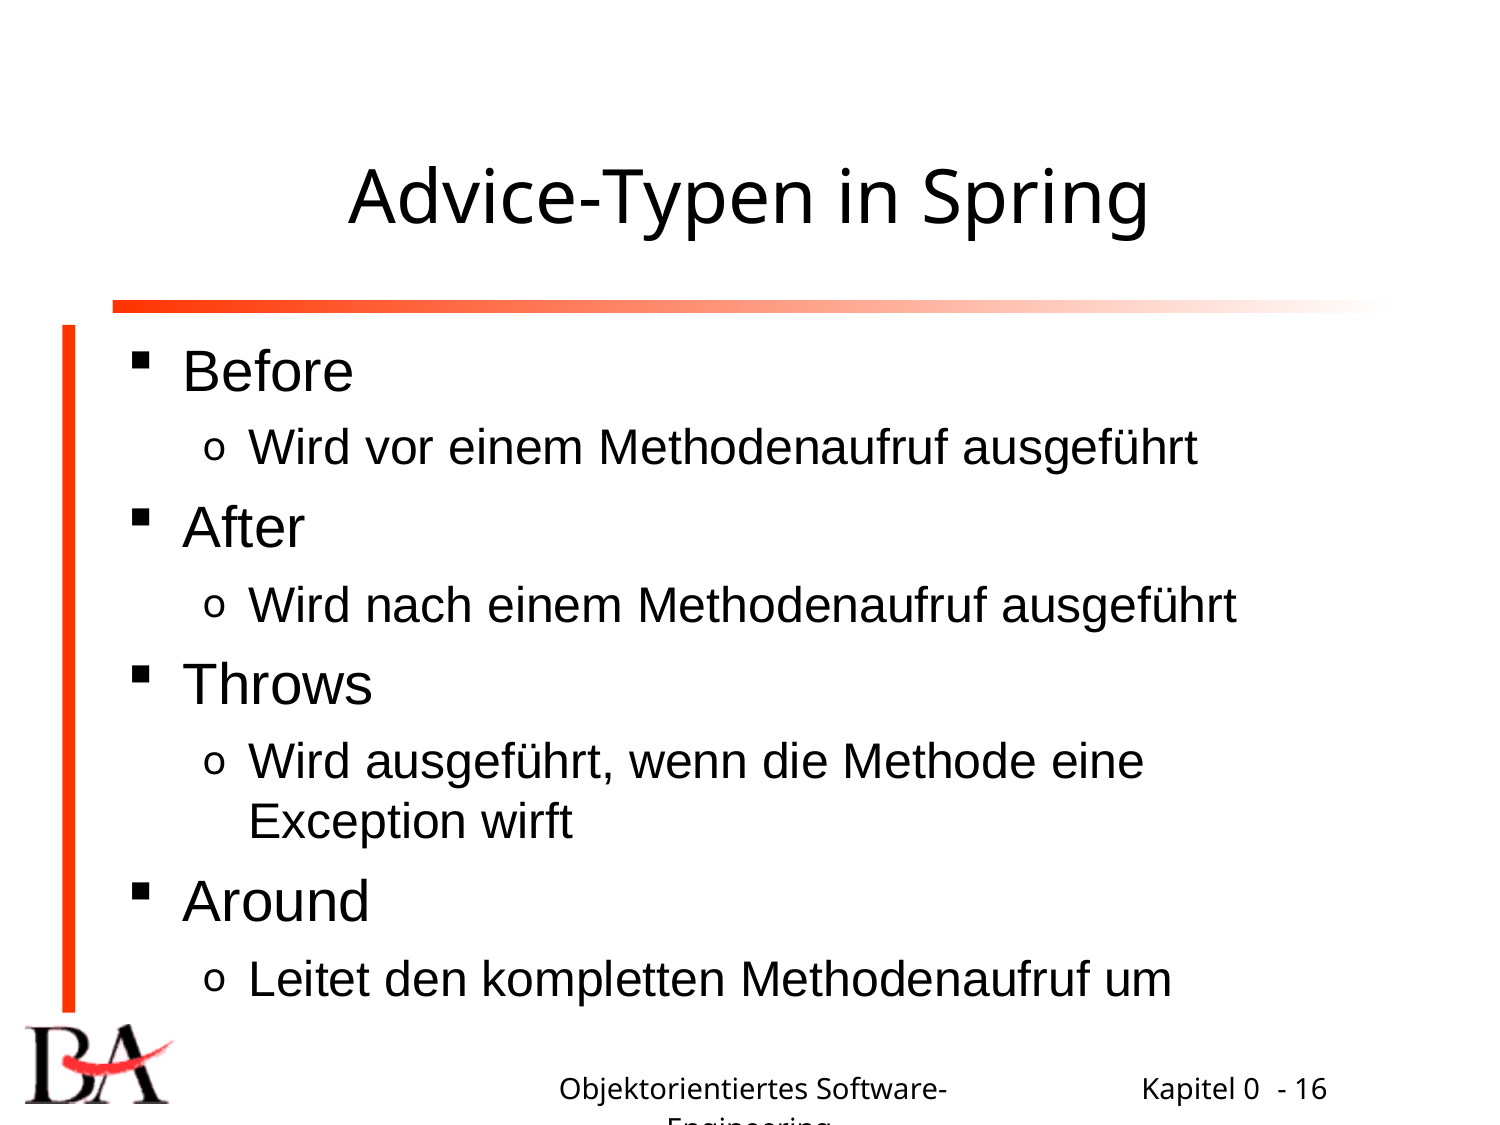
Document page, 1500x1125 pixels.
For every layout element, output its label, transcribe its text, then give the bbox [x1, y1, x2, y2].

list Before Wird vor einem Methodenaufruf ausgeführt After Wird nach einem Methodenaufruf ausgeführt Throws Wird ausgeführt, wenn die Methode eine Exception wirft Around Leitet den kompletten Methodenaufruf um [112, 324, 1388, 1051]
picture [24, 1024, 175, 1104]
title Advice-Typen in Spring [112, 99, 1388, 288]
